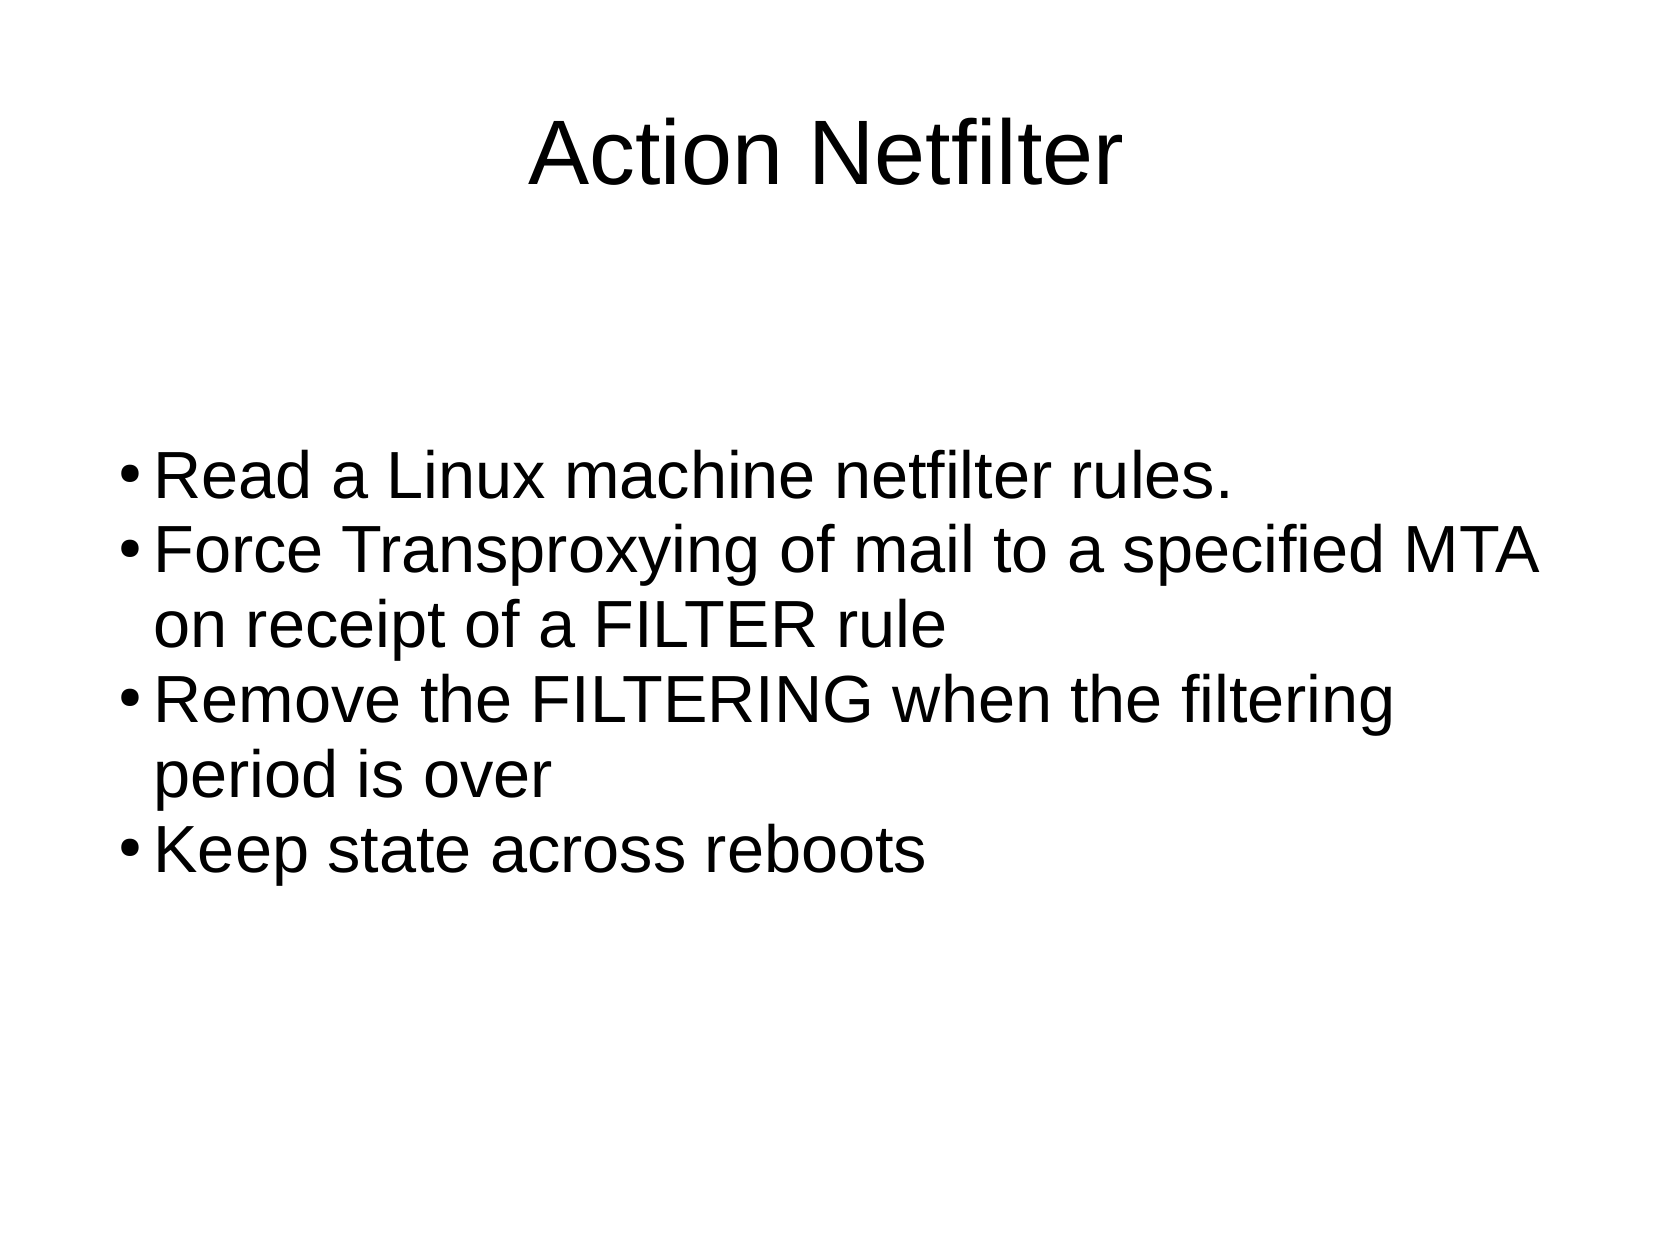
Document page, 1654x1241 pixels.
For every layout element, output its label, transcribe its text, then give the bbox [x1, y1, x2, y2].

subtitle Read a Linux machine netfilter rules. Force Transproxying of mail to a specified MTA on receipt of a FILTER rule Remove the FILTERING when the filtering period is over Keep state across reboots [82, 297, 1571, 1102]
title Action Netfilter [82, 56, 1571, 250]
